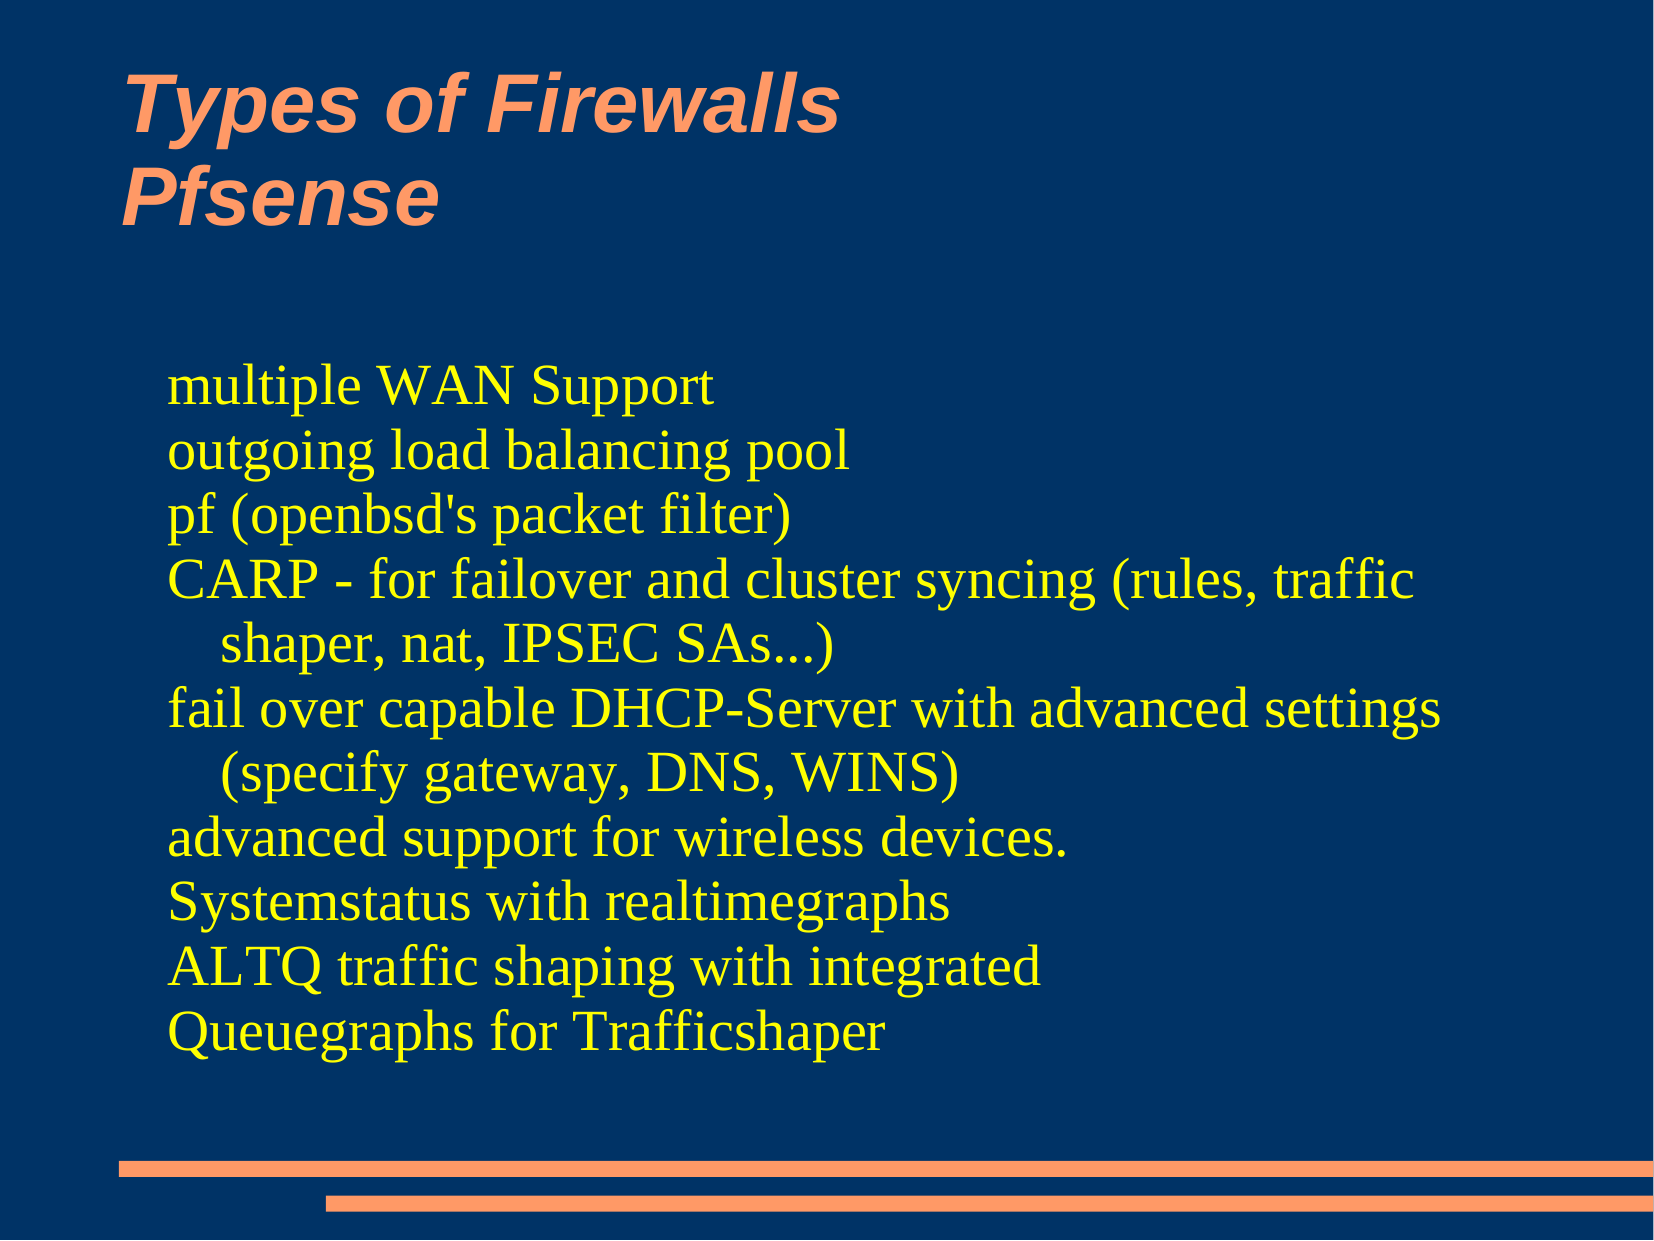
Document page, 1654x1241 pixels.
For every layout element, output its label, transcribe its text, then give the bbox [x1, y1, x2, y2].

title Types of Firewalls Pfsense [121, 46, 1534, 254]
list multiple WAN Support outgoing load balancing pool pf (openbsd's packet filter) CARP - for failover and cluster syncing (rules, traffic shaper, nat, IPSEC SAs...) fail over capable DHCP-Server with advanced settings (specify gateway, DNS, WINS) advanced support for wireless devices. Systemstatus with realtimegraphs ALTQ traffic shaping with integrated Queuegraphs for Trafficshaper [150, 352, 1590, 1163]
